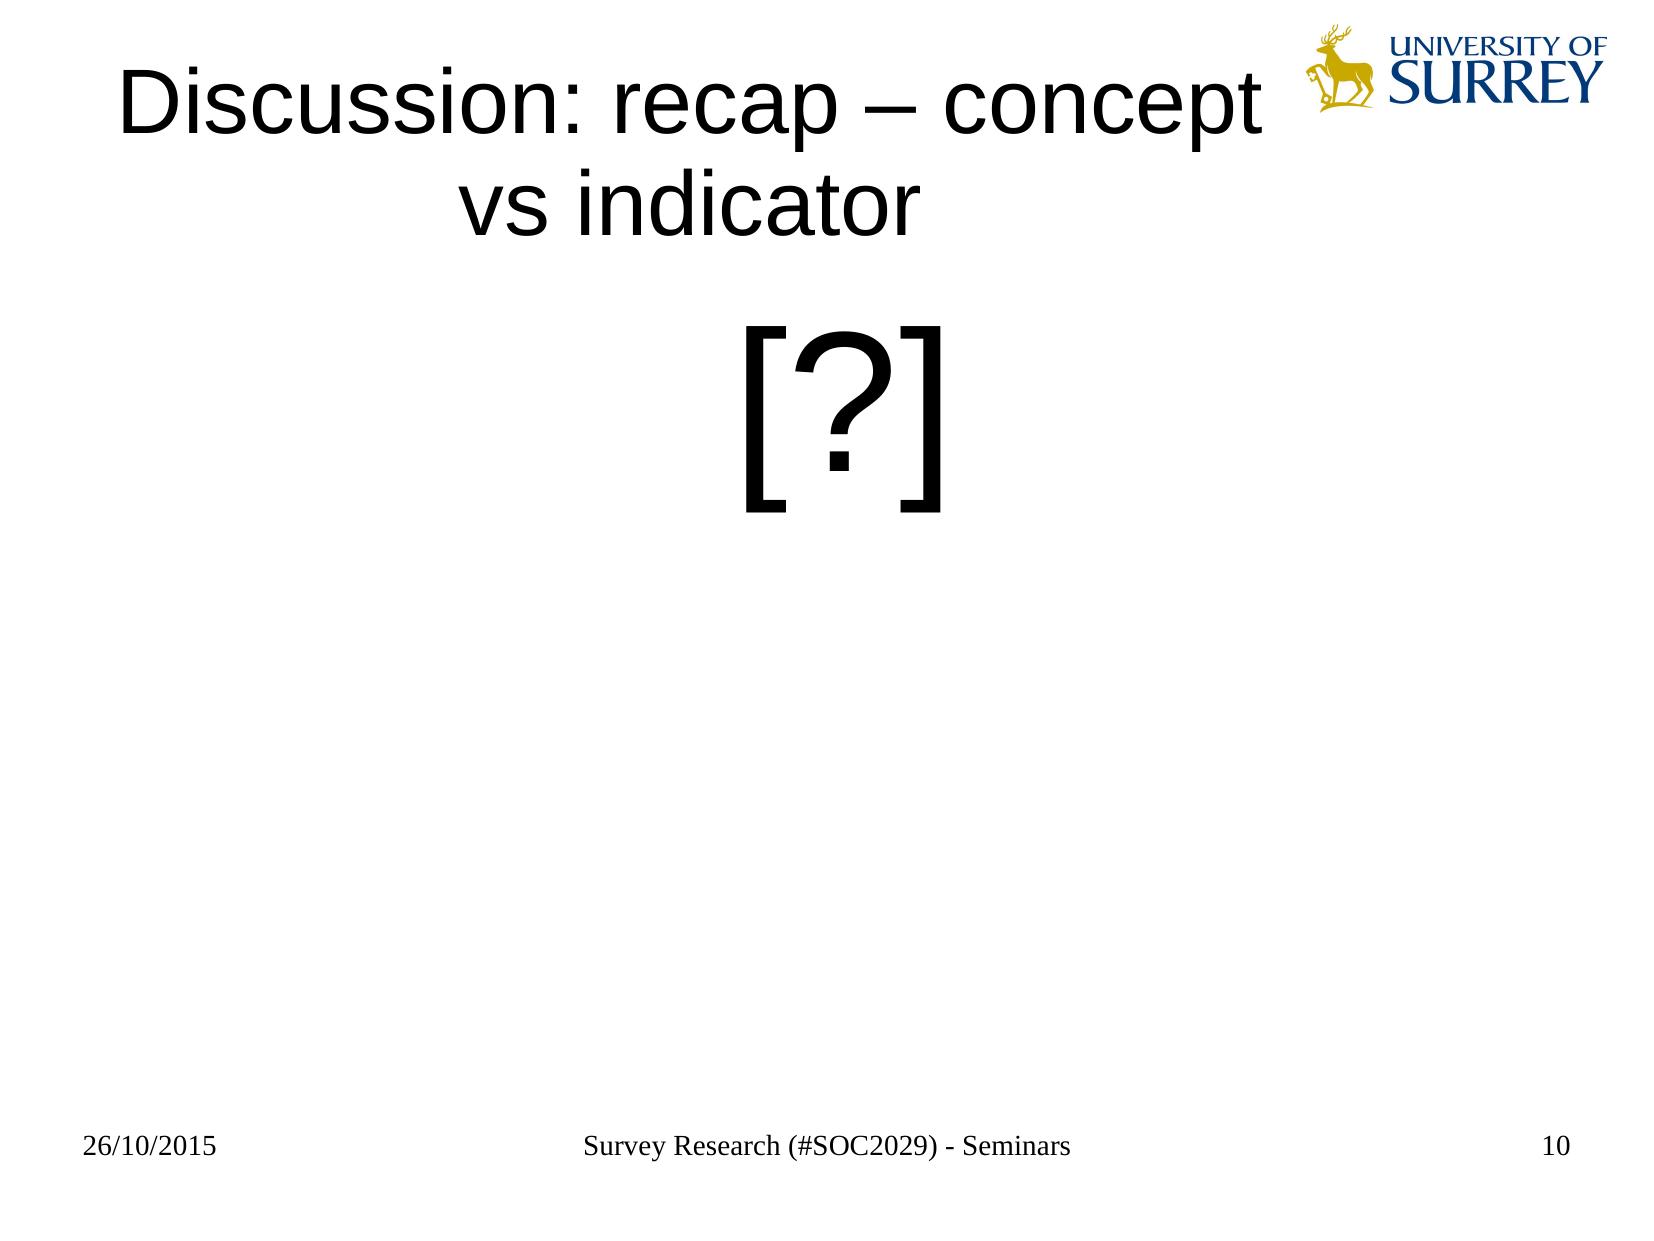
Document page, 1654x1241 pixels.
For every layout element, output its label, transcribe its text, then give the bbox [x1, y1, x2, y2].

title Discussion: recap – concept vs indicator [82, 49, 1300, 257]
list [?] [82, 290, 1571, 1010]
picture [1306, 23, 1607, 113]
